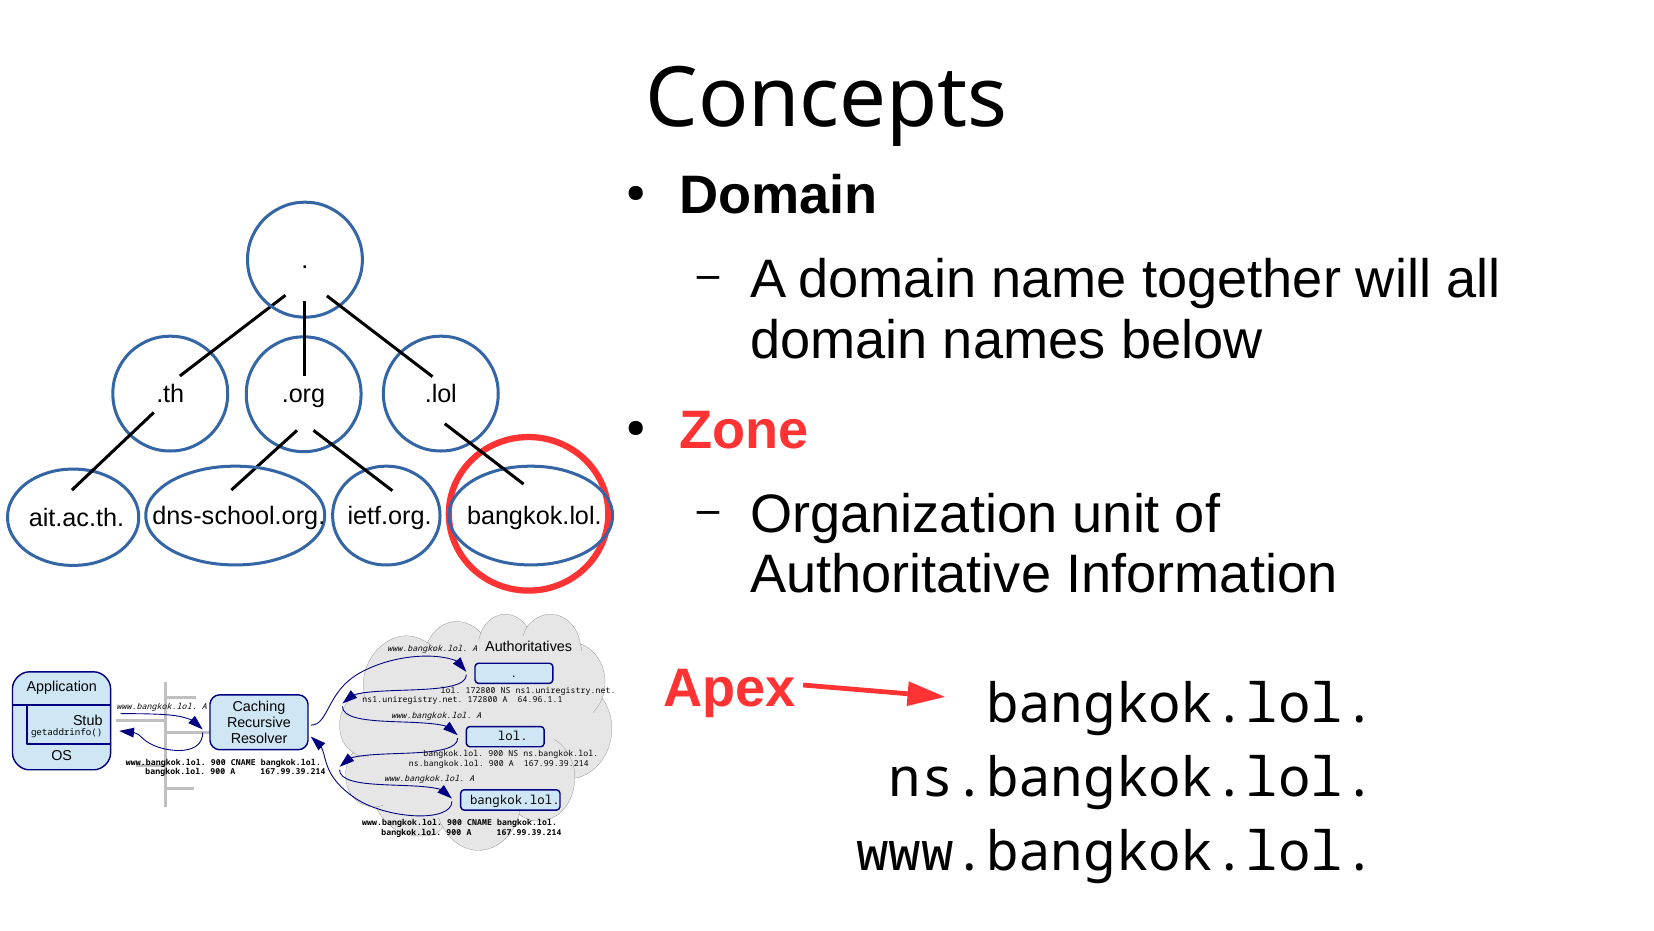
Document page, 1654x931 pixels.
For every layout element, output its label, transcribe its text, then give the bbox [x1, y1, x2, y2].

picture [11, 614, 616, 851]
title Concepts [82, 37, 1571, 193]
text_box Apex [648, 649, 827, 725]
list Domain A domain name together will all domain names below Zone Organization unit of Authoritative Information bangkok.lol. ns.bangkok.lol. www.bangkok.lol. [608, 164, 1654, 931]
picture [6, 200, 615, 567]
